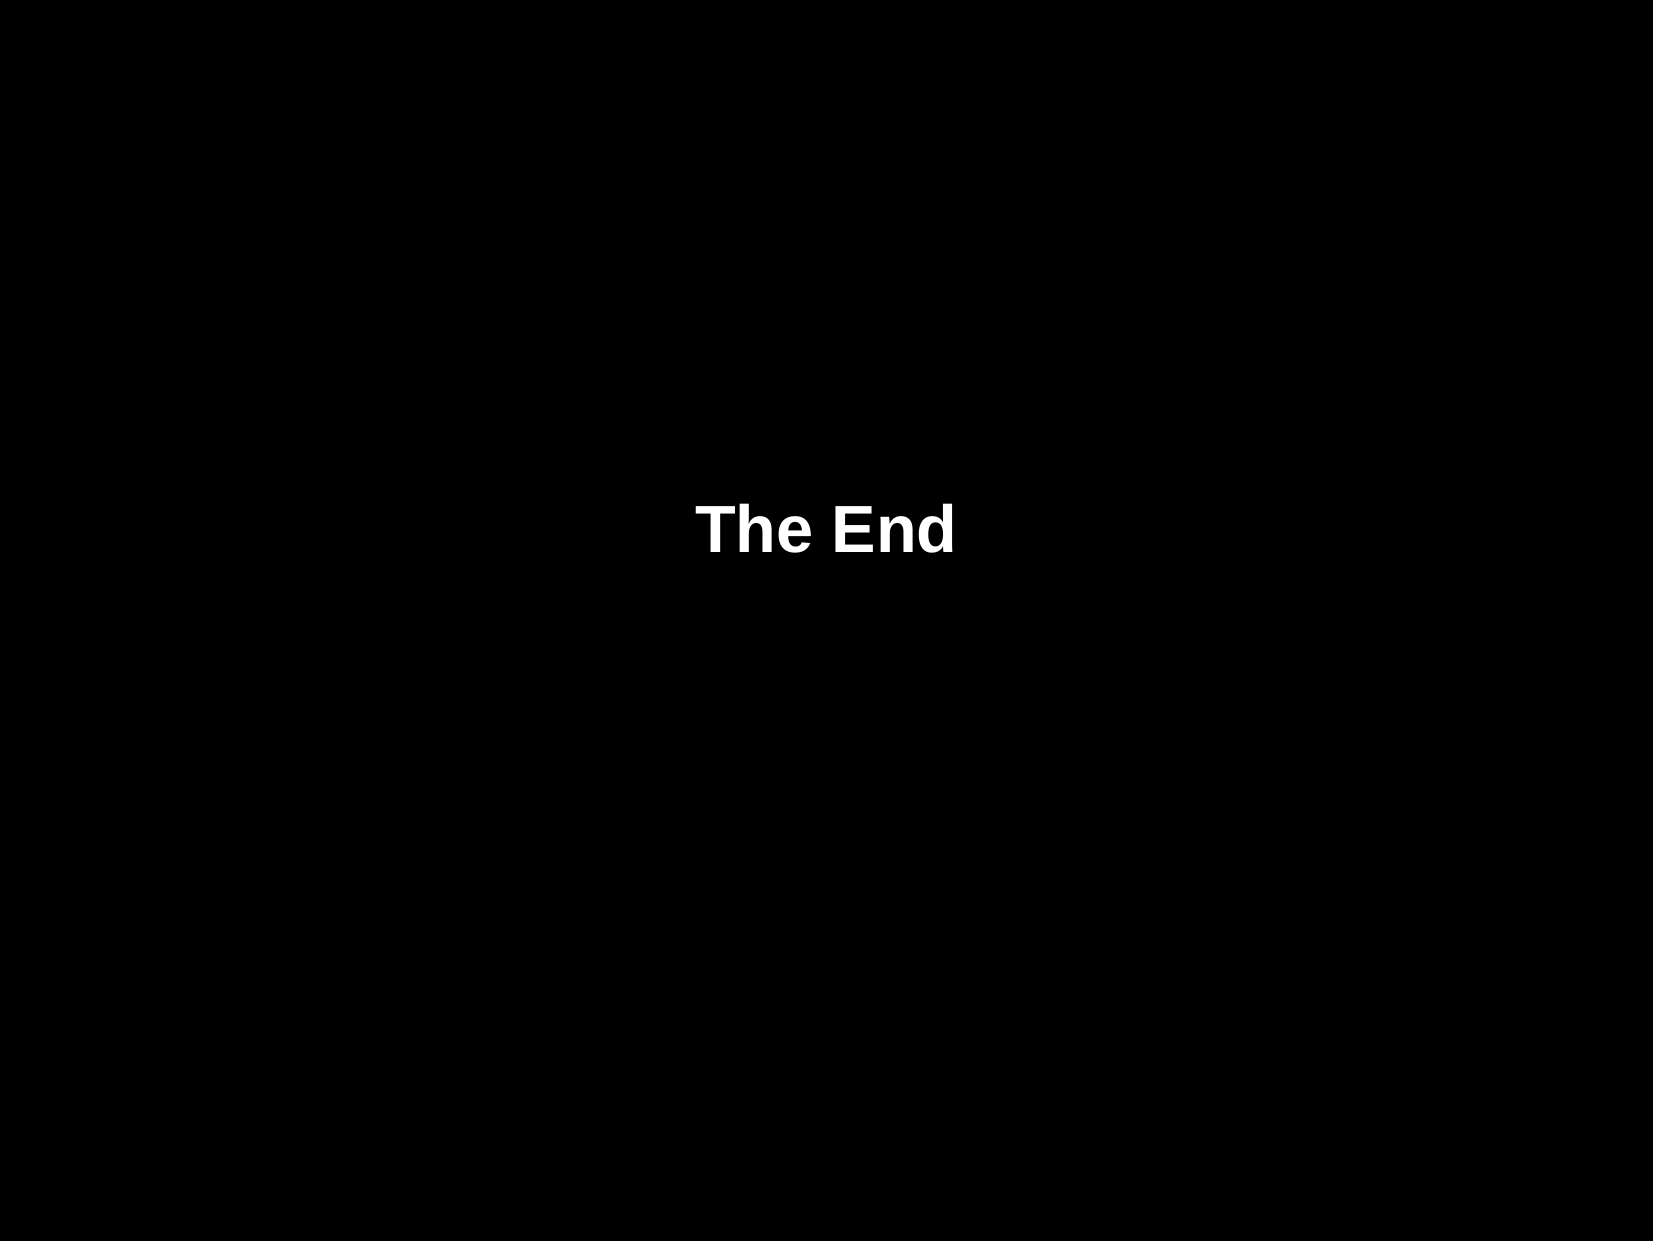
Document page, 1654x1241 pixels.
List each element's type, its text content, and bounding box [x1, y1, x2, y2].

subtitle The End [82, 49, 1571, 1010]
